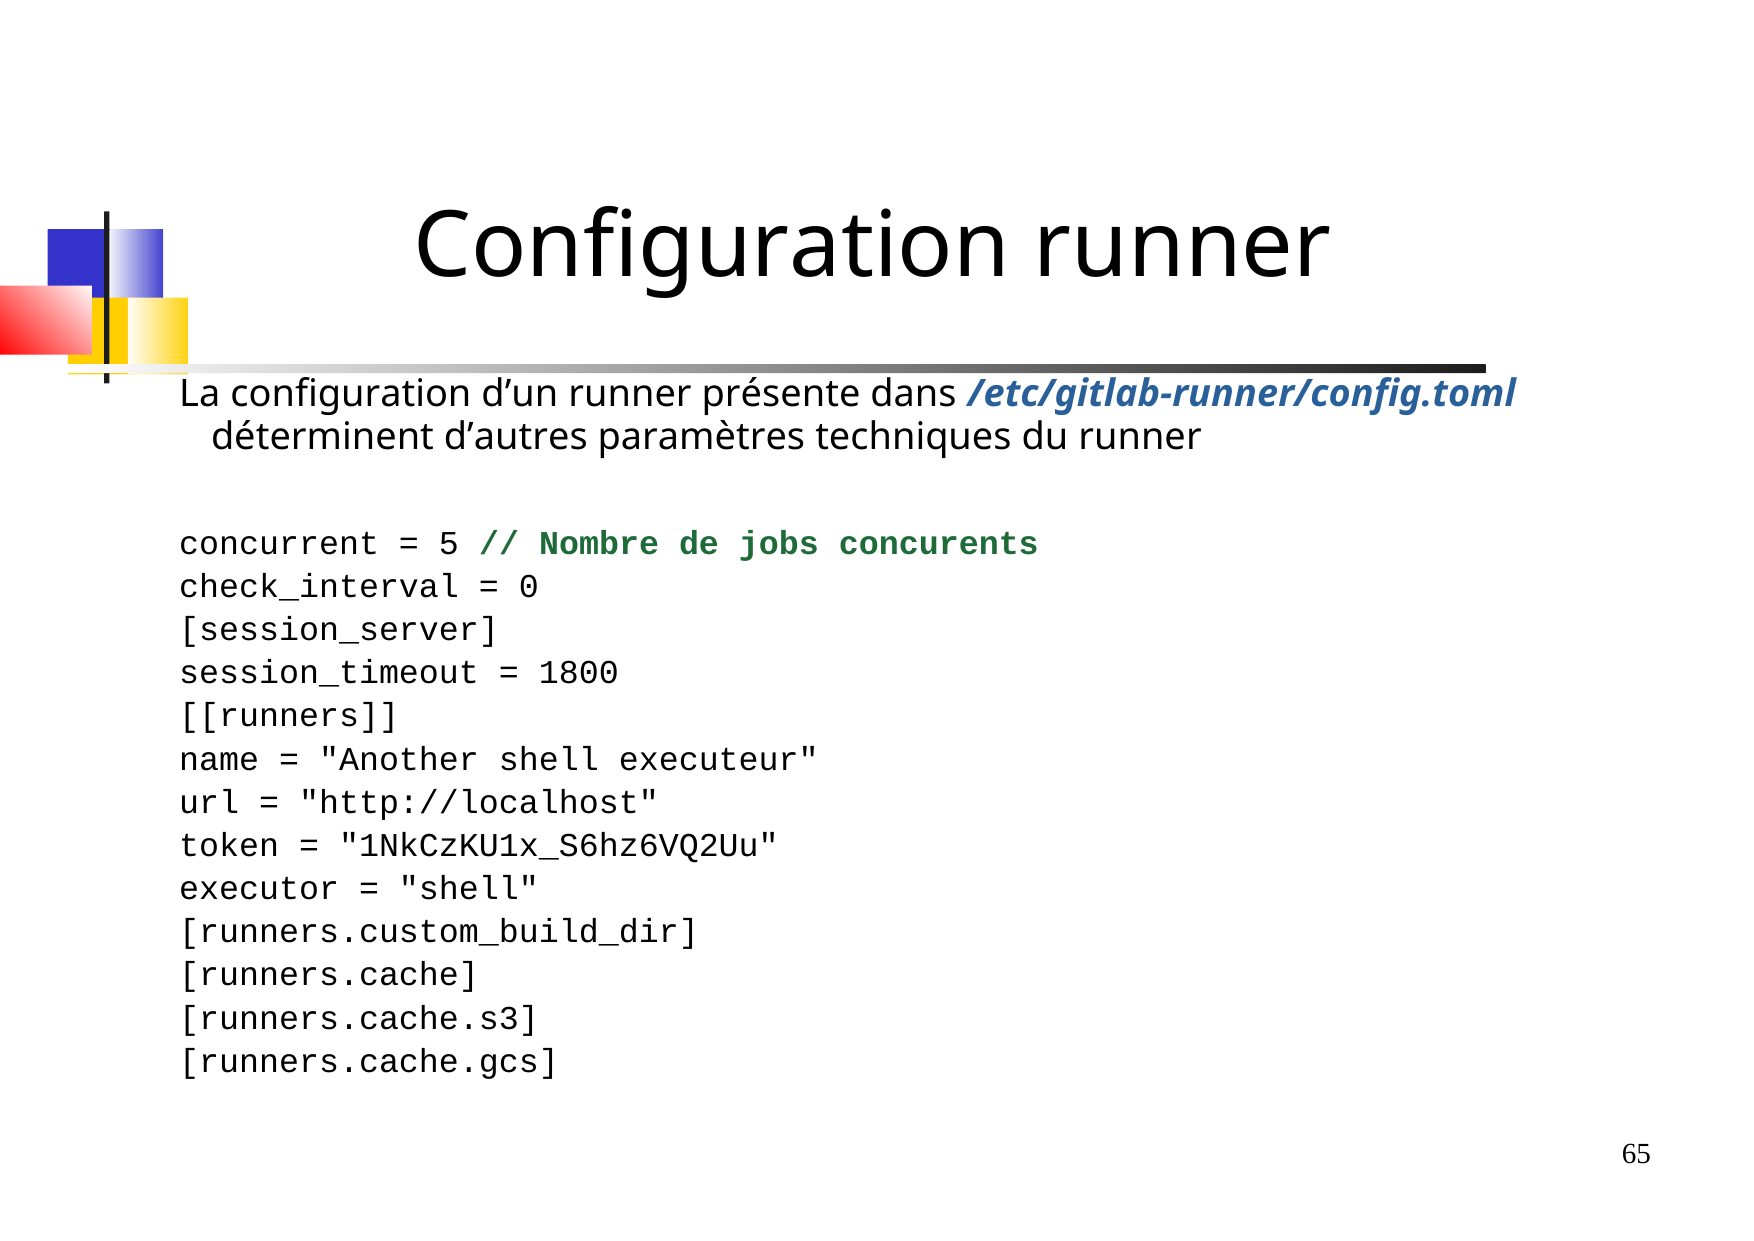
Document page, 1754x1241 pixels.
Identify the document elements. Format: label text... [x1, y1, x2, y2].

title Configuration runner [179, 139, 1567, 351]
list La configuration d’un runner présente dans /etc/gitlab-runner/config.toml déterminent d’autres paramètres techniques du runner concurrent = 5 // Nombre de jobs concurents check_interval = 0 [session_server] session_timeout = 1800 [[runners]] name = "Another shell executeur" url = "http://localhost" token = "1NkCzKU1x_S6hz6VQ2Uu" executor = "shell" [runners.custom_build_dir] [runners.cache] [runners.cache.s3] [runners.cache.gcs] [179, 371, 1567, 1091]
